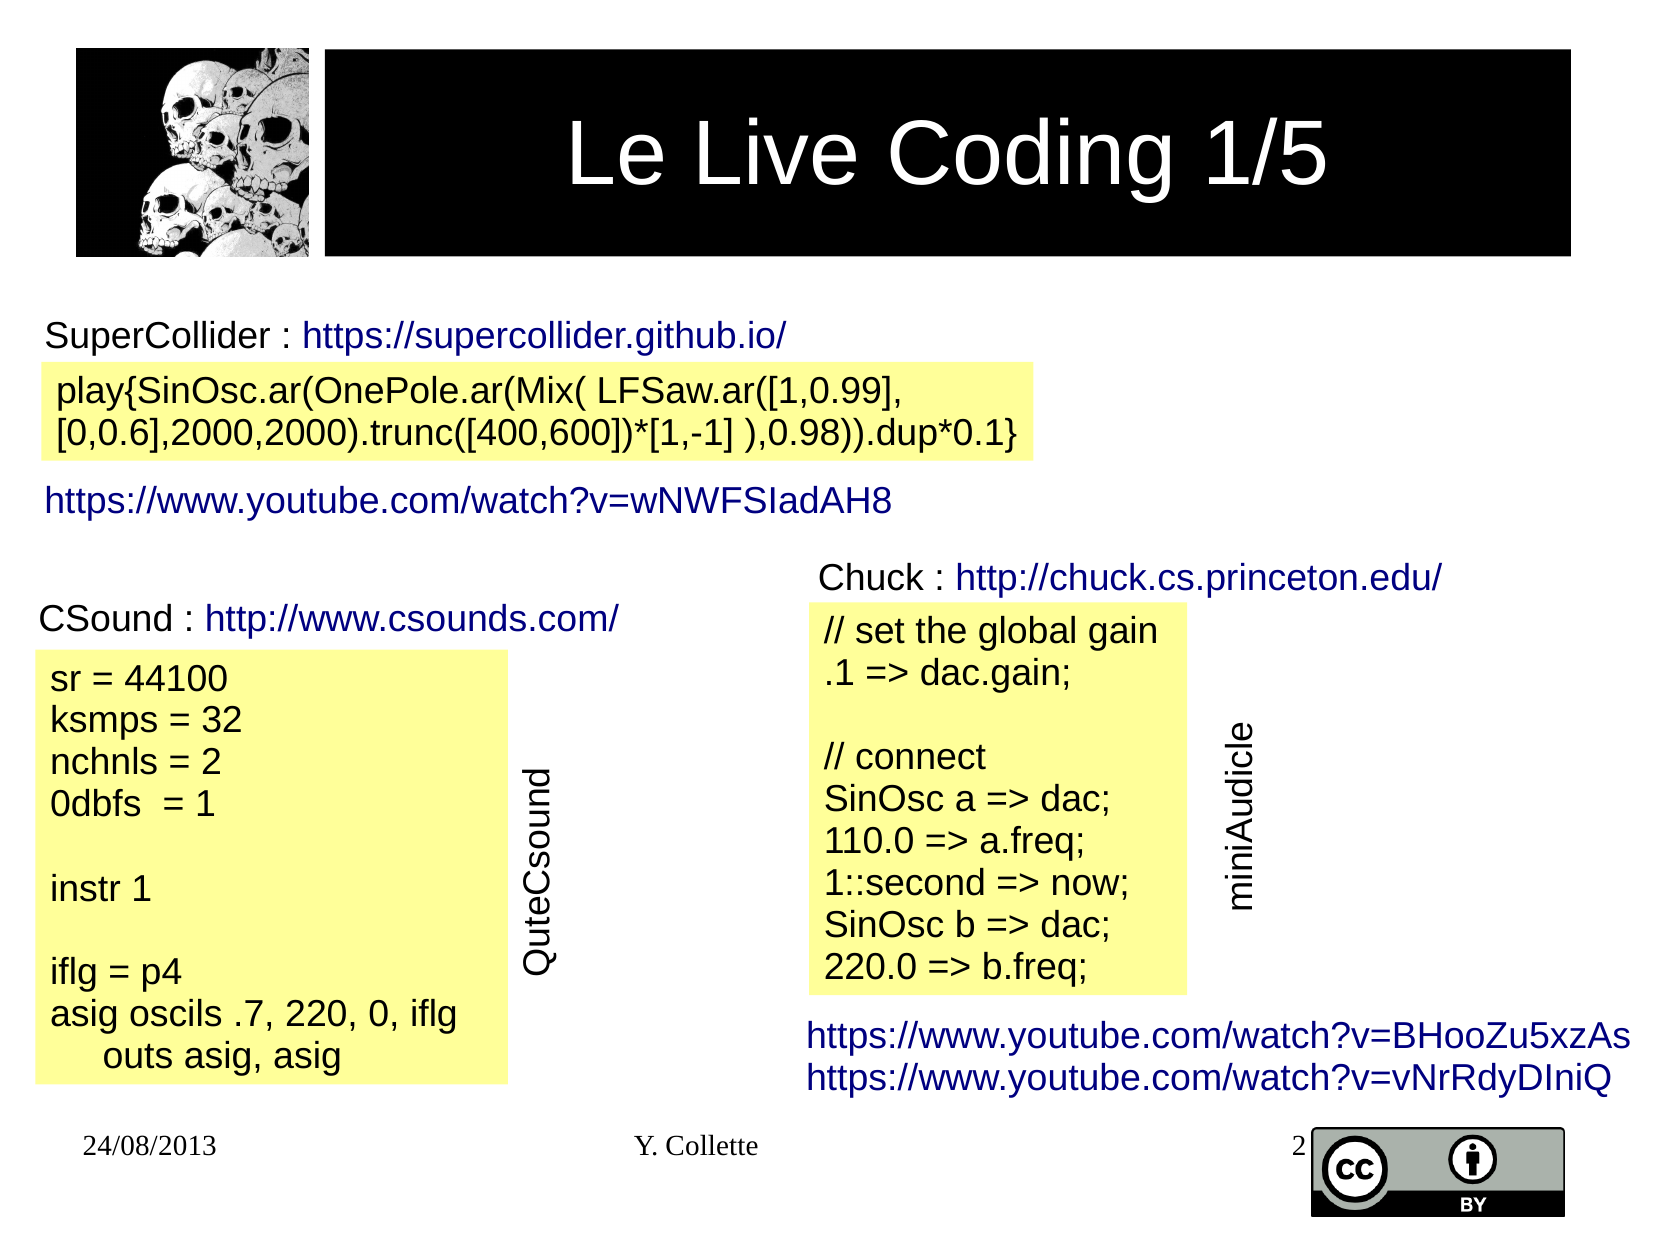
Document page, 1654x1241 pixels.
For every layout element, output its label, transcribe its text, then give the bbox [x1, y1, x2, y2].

text_box CSound : http://www.csounds.com/ [23, 590, 650, 648]
picture [76, 48, 309, 257]
text_box // set the global gain .1 => dac.gain; // connect SinOsc a => dac; 110.0 => a.freq; 1::second => now; SinOsc b => dac; 220.0 => b.freq; [809, 607, 1188, 996]
picture [1311, 1127, 1565, 1217]
title Le Live Coding 1/5 [324, 49, 1571, 257]
text_box QuteCsound [507, 714, 565, 993]
text_box Chuck : http://chuck.cs.princeton.edu/ [803, 549, 1465, 607]
text_box https://www.youtube.com/watch?v=wNWFSIadAH8 [29, 472, 945, 530]
text_box sr = 44100 ksmps = 32 nchnls = 2 0dbfs = 1 instr 1 iflg = p4 asig oscils .7, 220, 0, iflg outs asig, asig [35, 649, 508, 1085]
text_box miniAudicle [1210, 649, 1268, 928]
text_box play{SinOsc.ar(OnePole.ar(Mix( LFSaw.ar([1,0.99],[0,0.6],2000,2000).trunc([400,600])*[1,-1] ),0.98)).dup*0.1} [41, 361, 1034, 461]
text_box https://www.youtube.com/watch?v=BHooZu5xzAs https://www.youtube.com/watch?v=vNrRdyDIniQ [791, 1006, 1654, 1106]
text_box SuperCollider : https://supercollider.github.io/ [29, 307, 804, 364]
